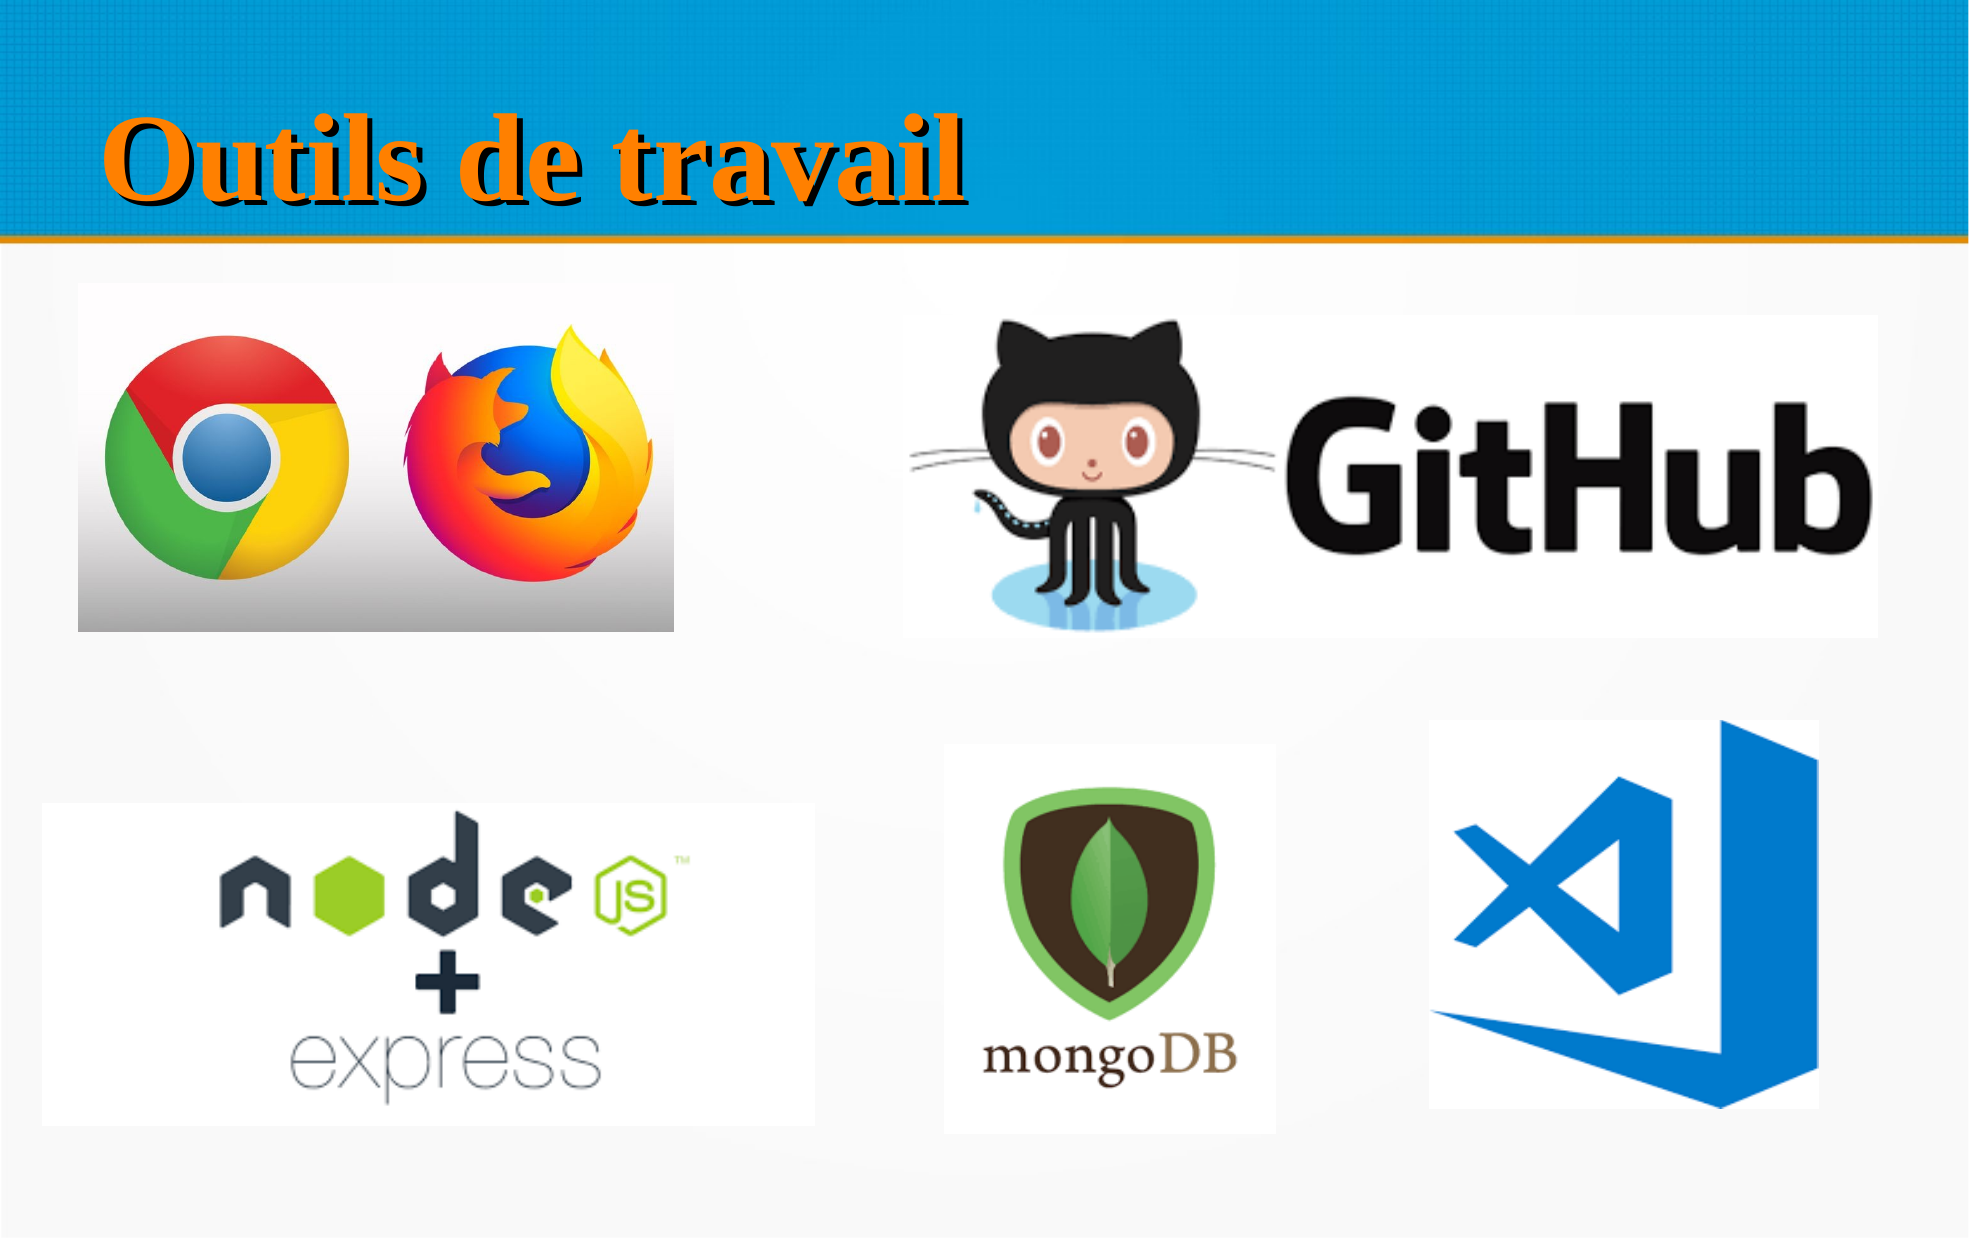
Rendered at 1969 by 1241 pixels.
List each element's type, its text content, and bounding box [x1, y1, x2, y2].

picture [0, 233, 1969, 1241]
title Outils de travail [98, 19, 1870, 227]
